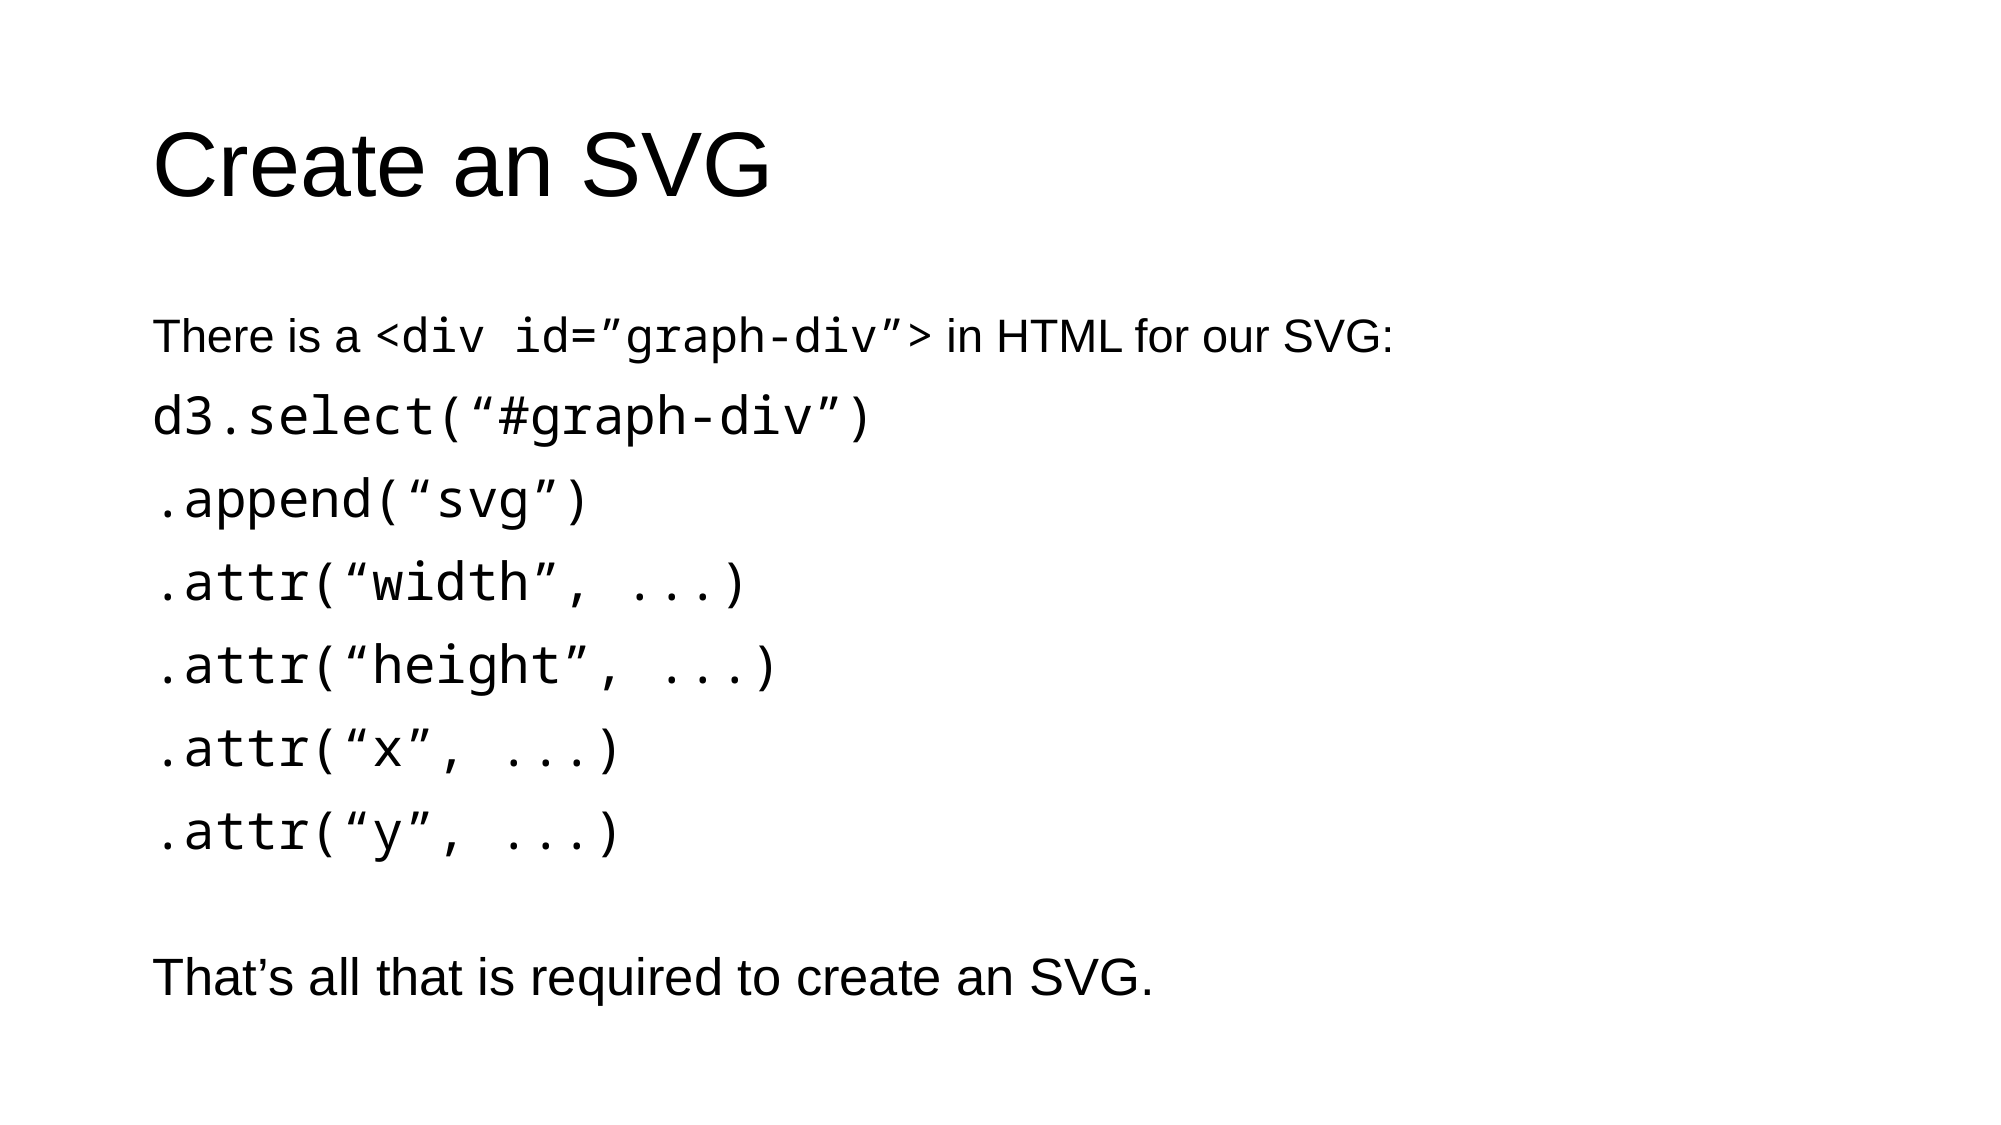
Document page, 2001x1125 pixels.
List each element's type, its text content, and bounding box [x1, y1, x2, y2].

title Create an SVG [137, 59, 1863, 278]
list There is a <div id=”graph-div”> in HTML for our SVG: d3.select(“#graph-div”) .append(“svg”) .attr(“width”, ...) .attr(“height”, ...) .attr(“x”, ...) .attr(“y”, ...) That’s all that is required to create an SVG. [137, 299, 1863, 1014]
